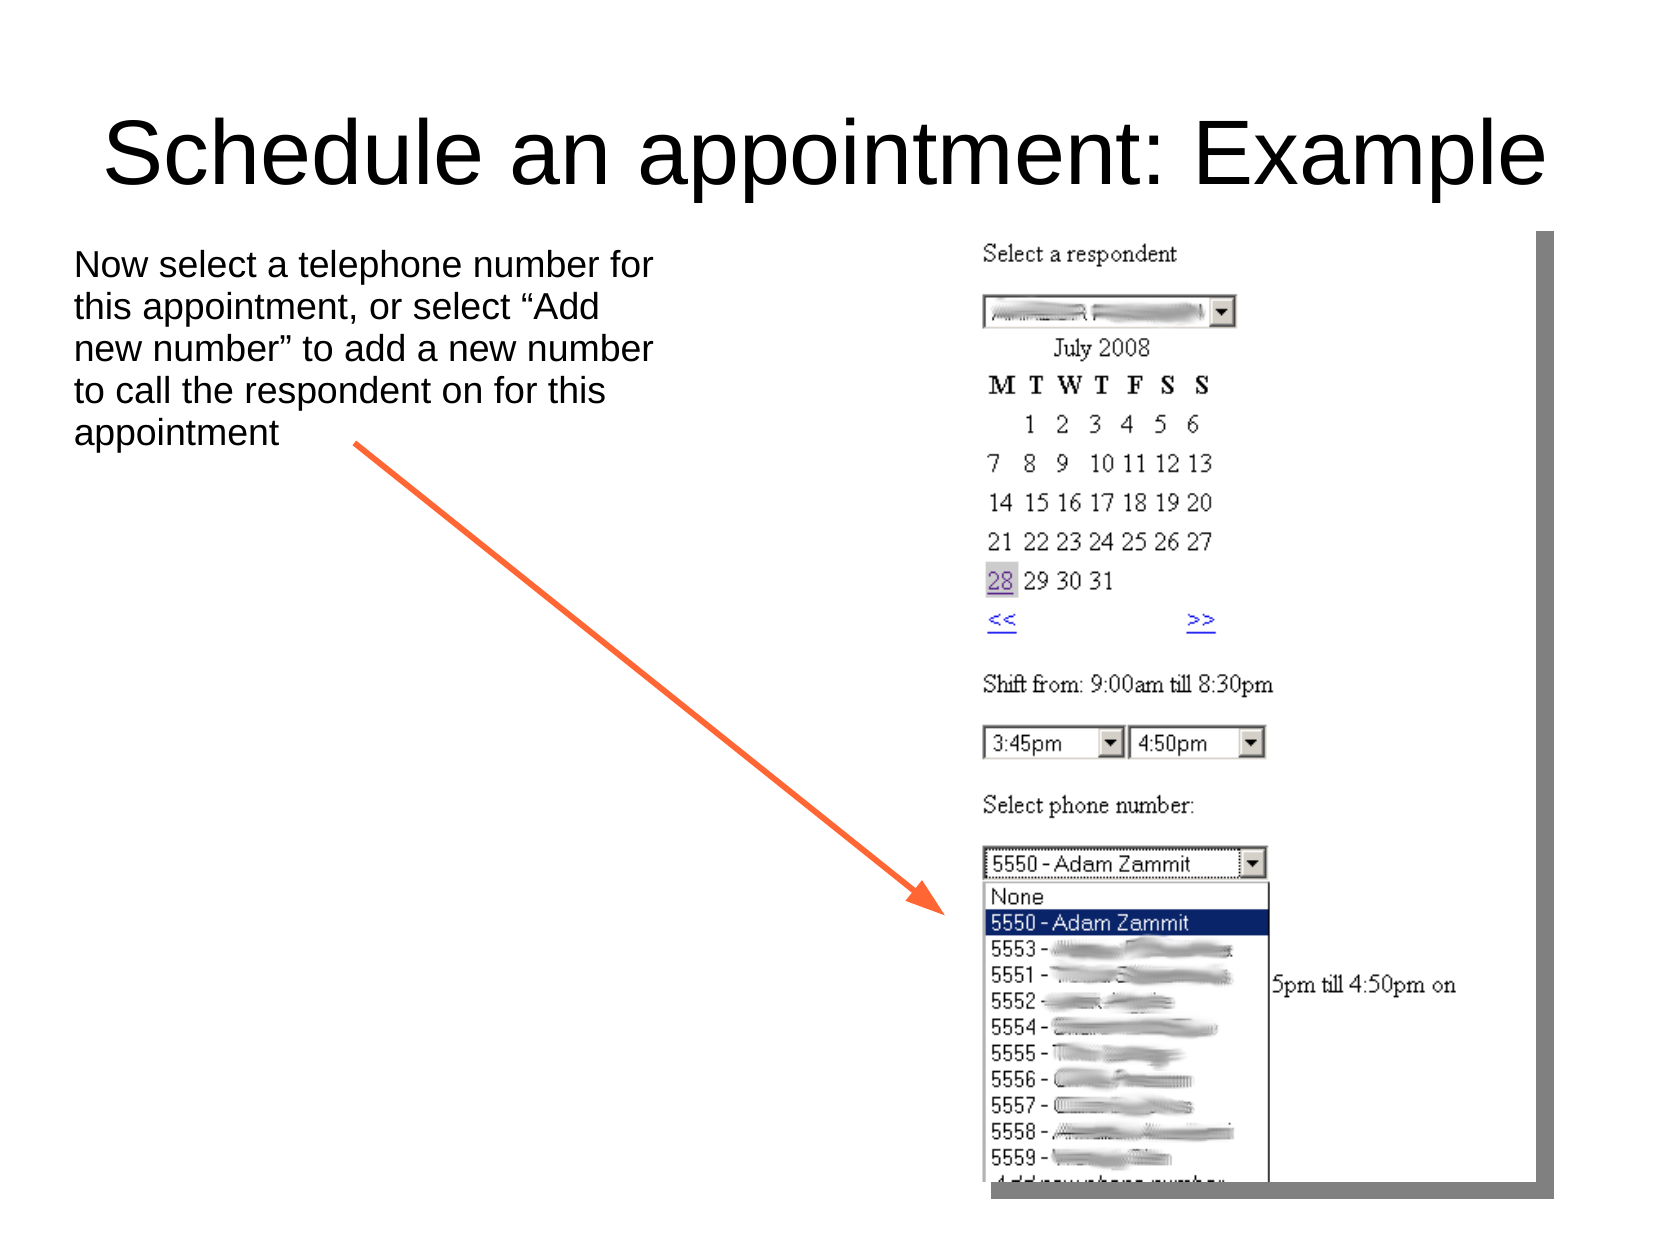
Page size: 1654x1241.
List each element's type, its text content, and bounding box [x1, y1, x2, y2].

title Schedule an appointment: Example [82, 56, 1571, 250]
text_box Now select a telephone number for this appointment, or select “Add new number” to add a new number to call the respondent on for this appointment [59, 236, 680, 532]
picture [973, 213, 1536, 1182]
